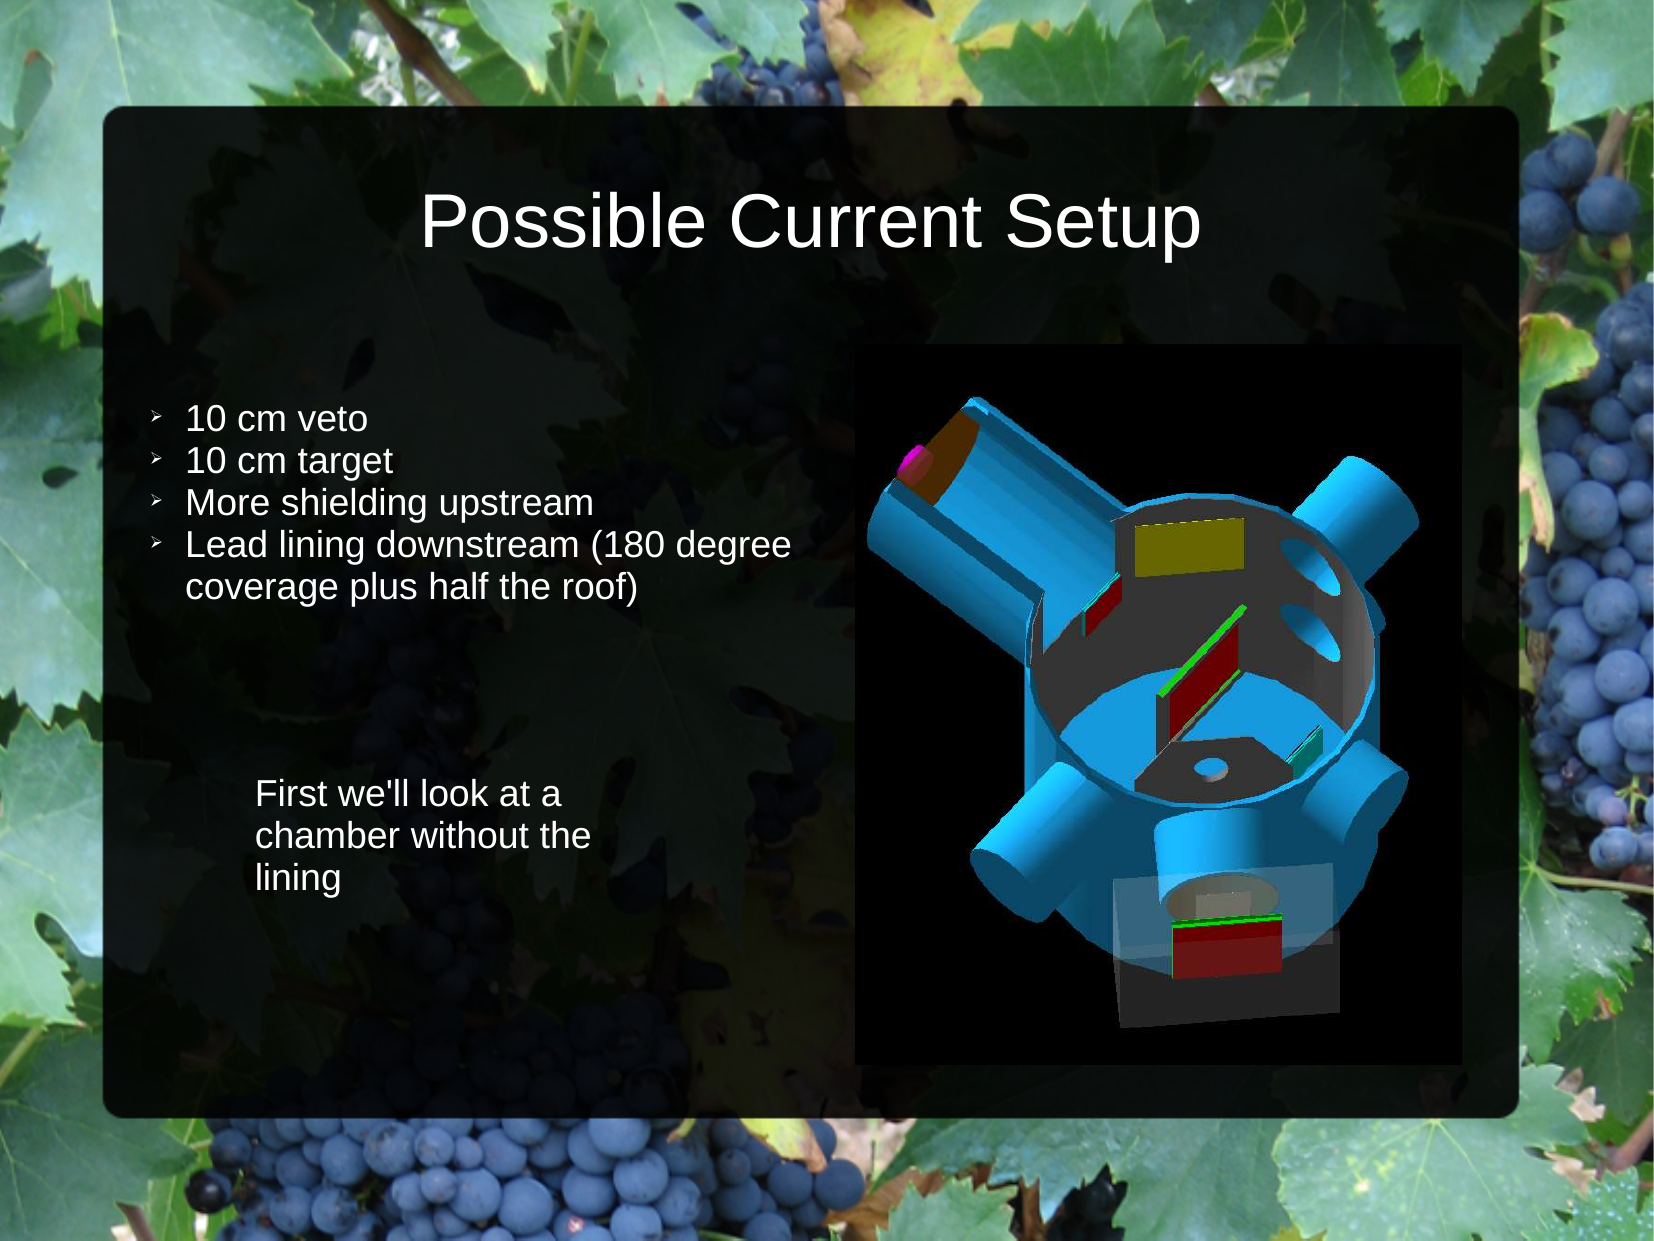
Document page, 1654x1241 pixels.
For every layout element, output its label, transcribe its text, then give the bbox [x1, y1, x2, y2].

title Possible Current Setup [118, 117, 1506, 325]
picture [0, 0, 1654, 1241]
text_box 10 cm veto 10 cm target More shielding upstream Lead lining downstream (180 degree coverage plus half the roof) [135, 390, 841, 615]
text_box First we'll look at a chamber without the lining [240, 765, 661, 906]
